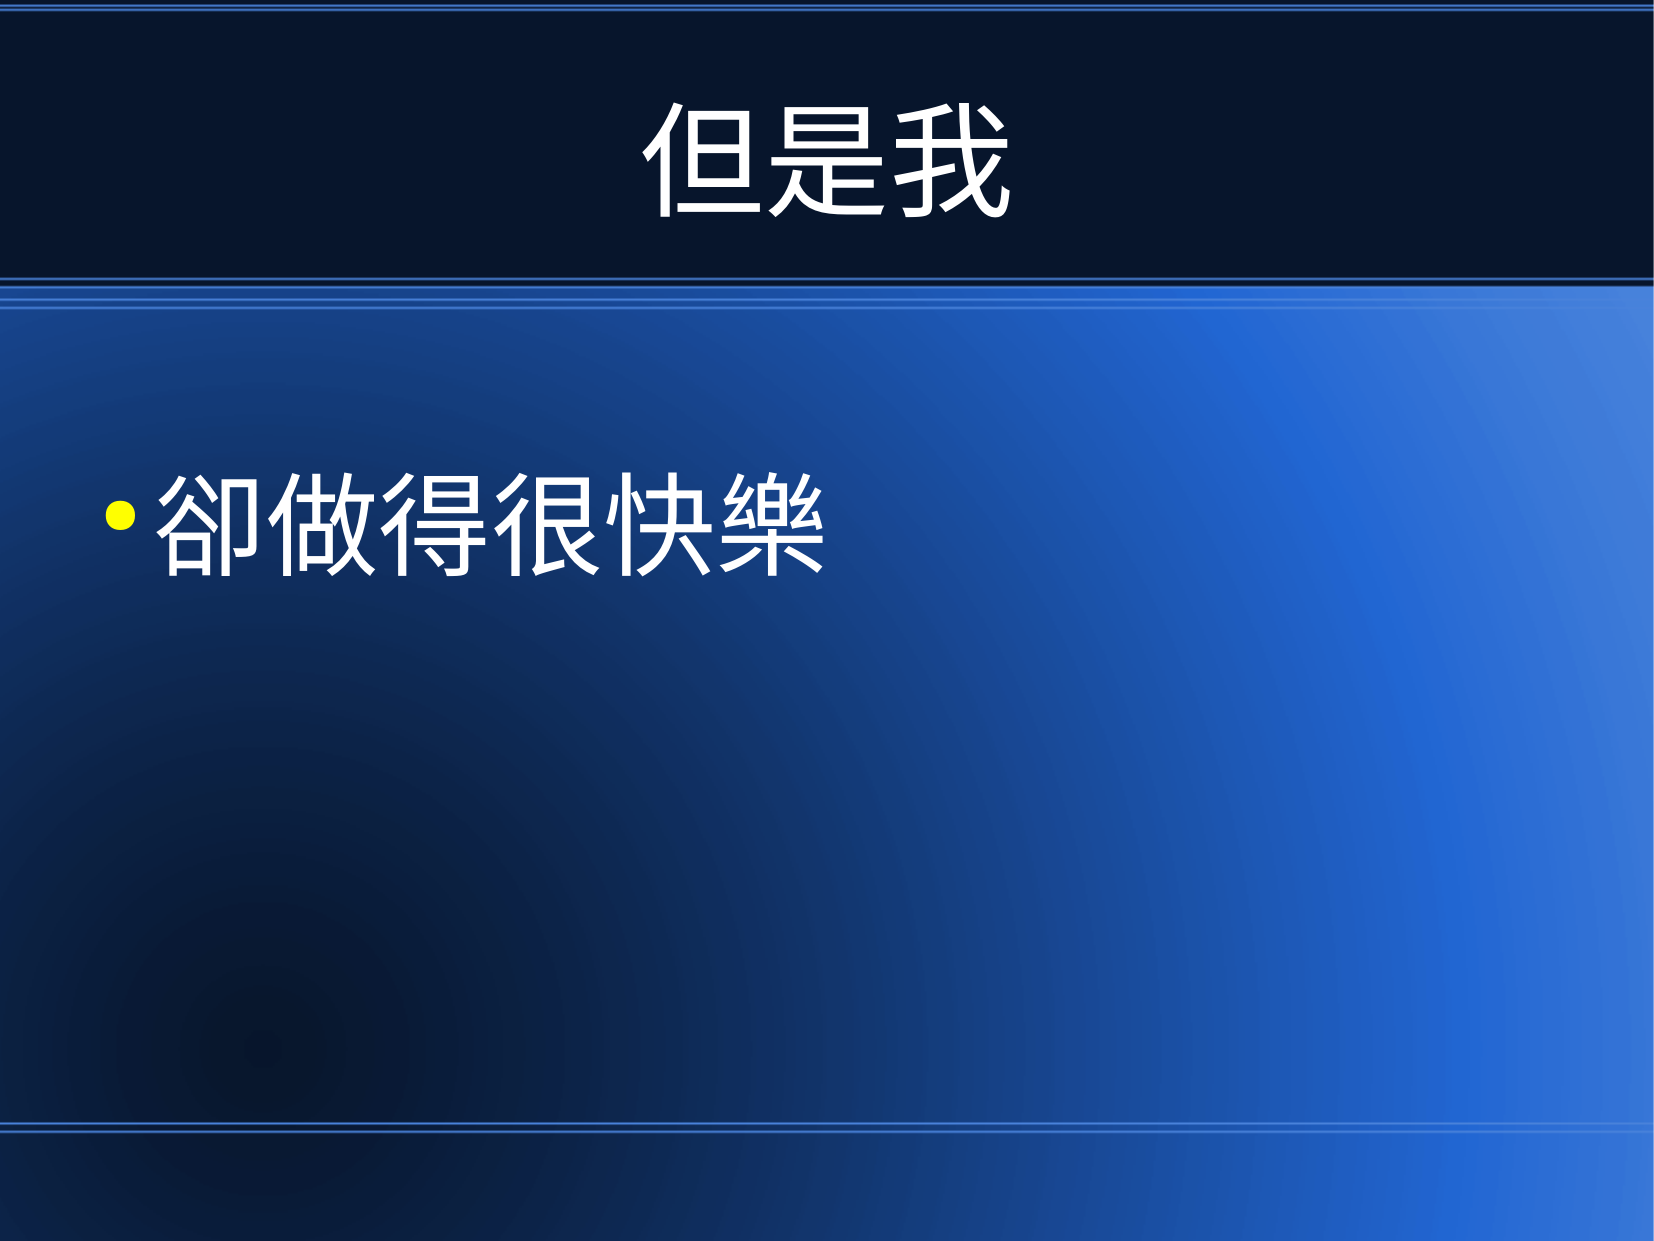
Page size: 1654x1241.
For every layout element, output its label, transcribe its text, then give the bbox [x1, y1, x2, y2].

title 但是我 [82, 49, 1571, 257]
list 卻做得很快樂 [82, 355, 1571, 1241]
picture [0, 0, 1654, 1241]
